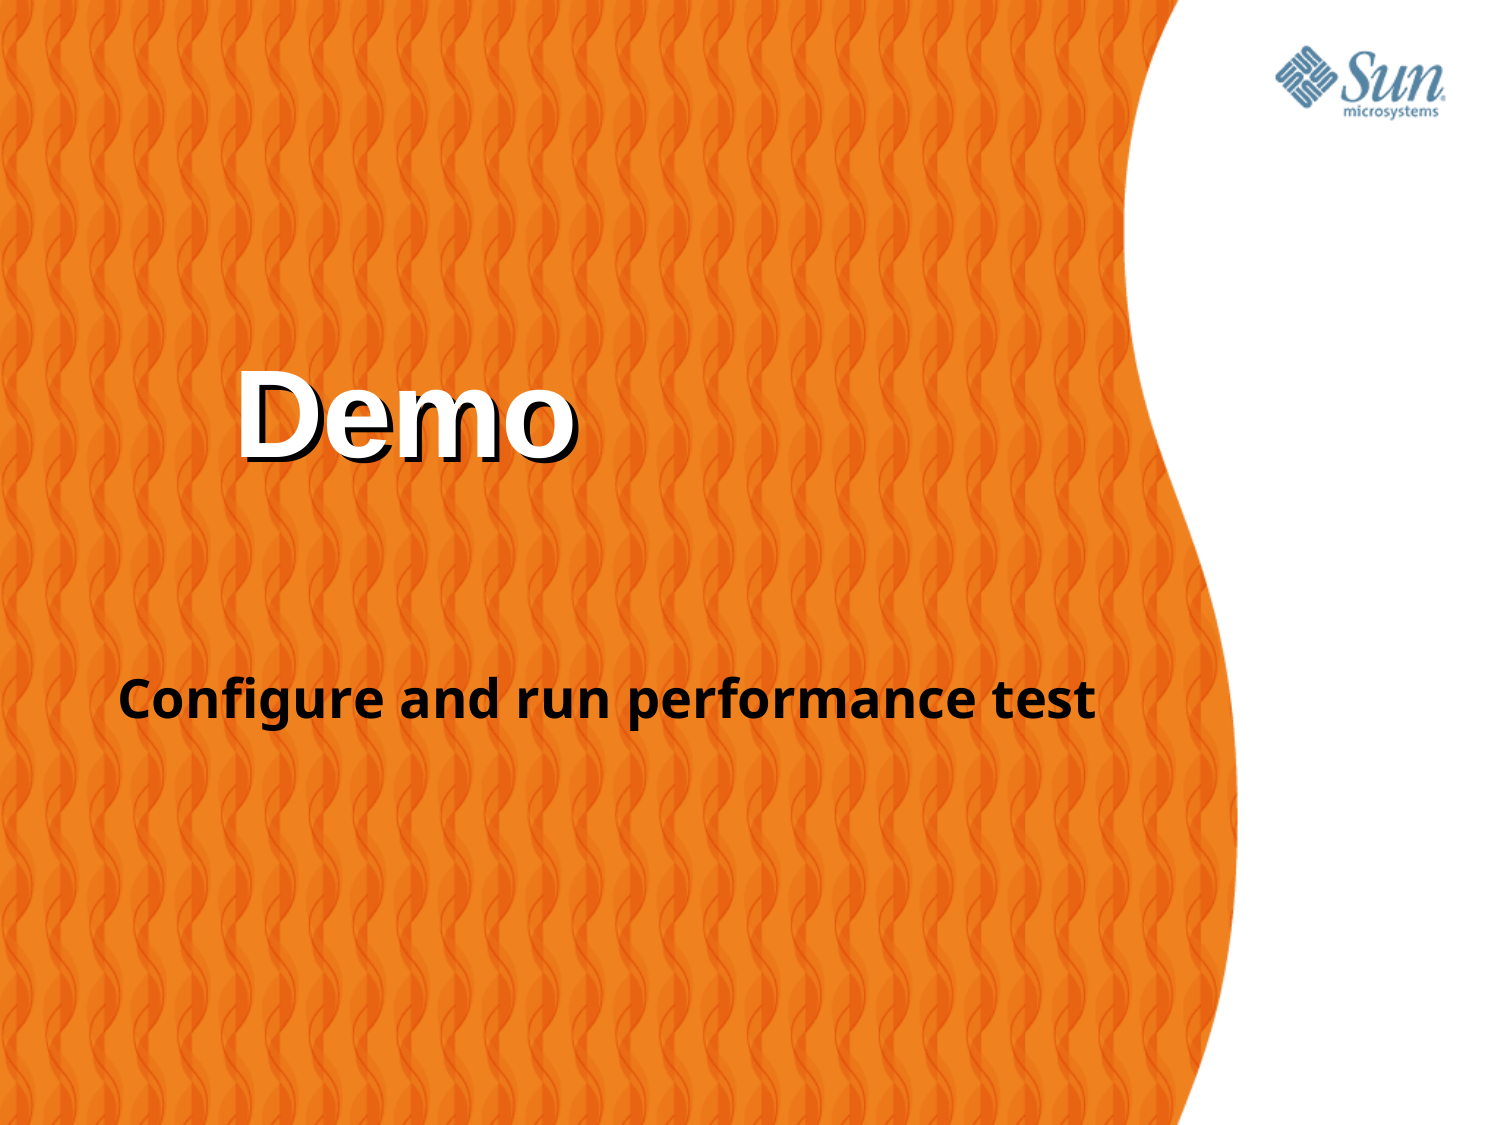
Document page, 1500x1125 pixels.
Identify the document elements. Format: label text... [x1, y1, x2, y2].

title Demo [38, 29, 1128, 642]
picture [0, 0, 1500, 1125]
text_box Configure and run performance test [33, 626, 1108, 769]
